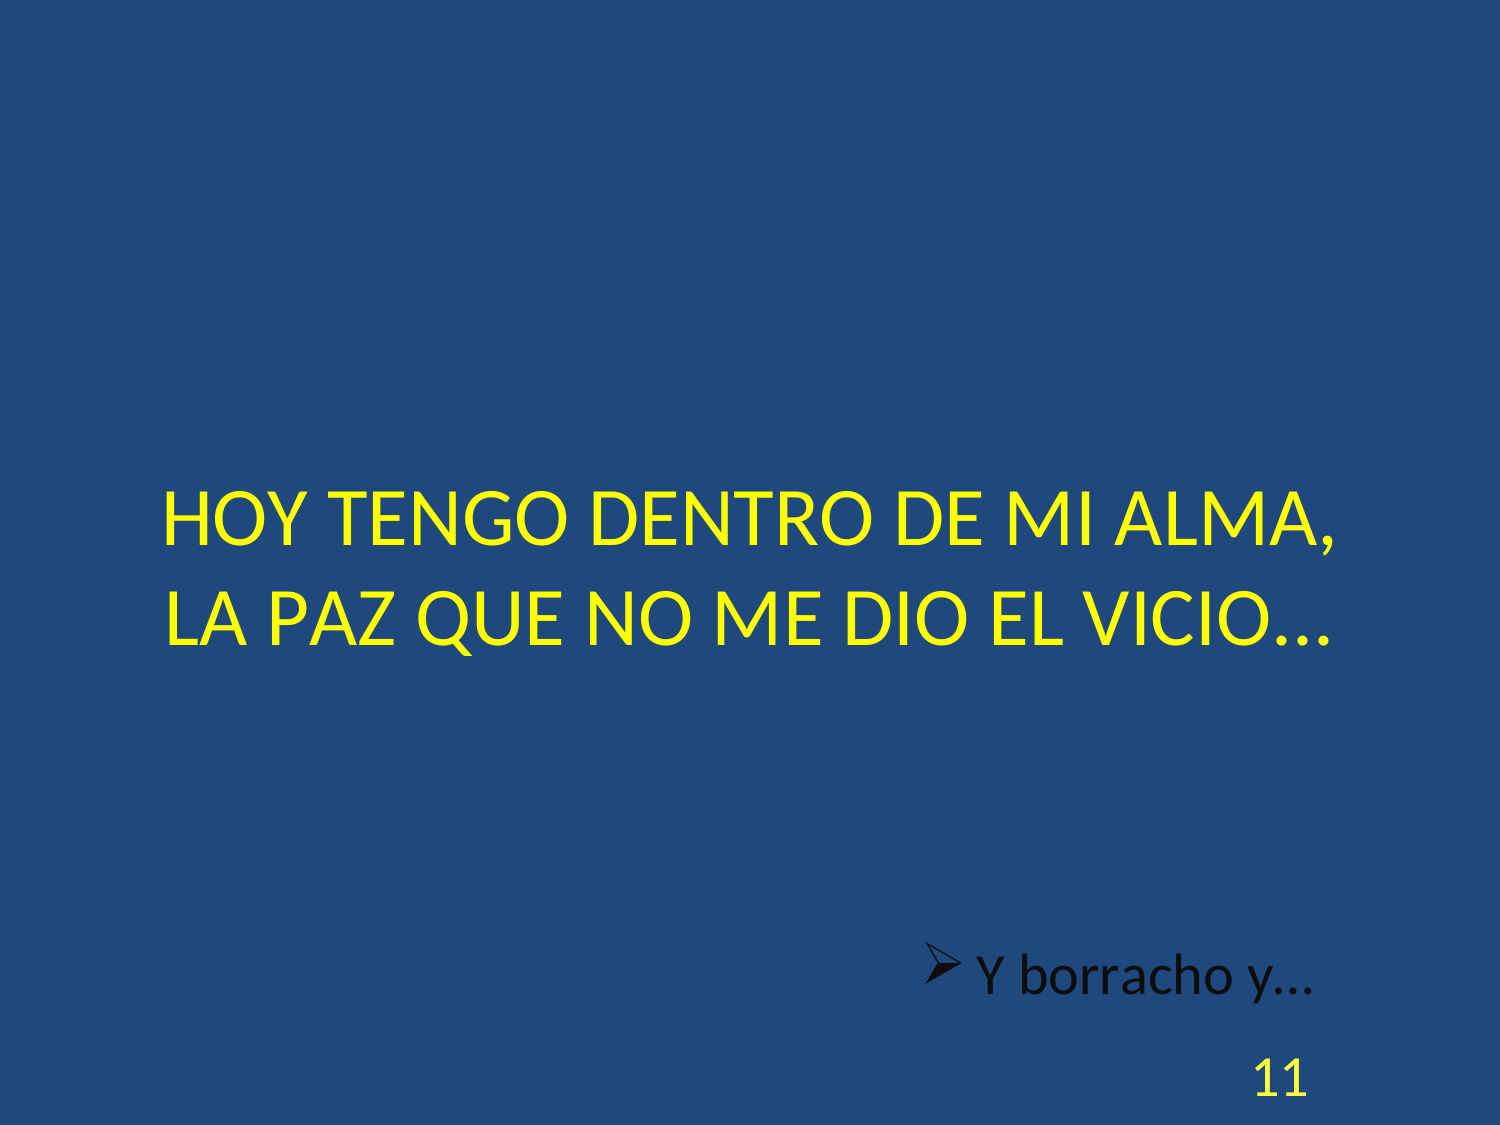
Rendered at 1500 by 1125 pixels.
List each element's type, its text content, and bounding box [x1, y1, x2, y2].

text_box Y borracho y… [616, 928, 1329, 1012]
title HOY TENGO DENTRO DE MI ALMA, LA PAZ QUE NO ME DIO EL VICIO... [75, 468, 1426, 657]
text_box <número> [974, 1042, 1325, 1103]
